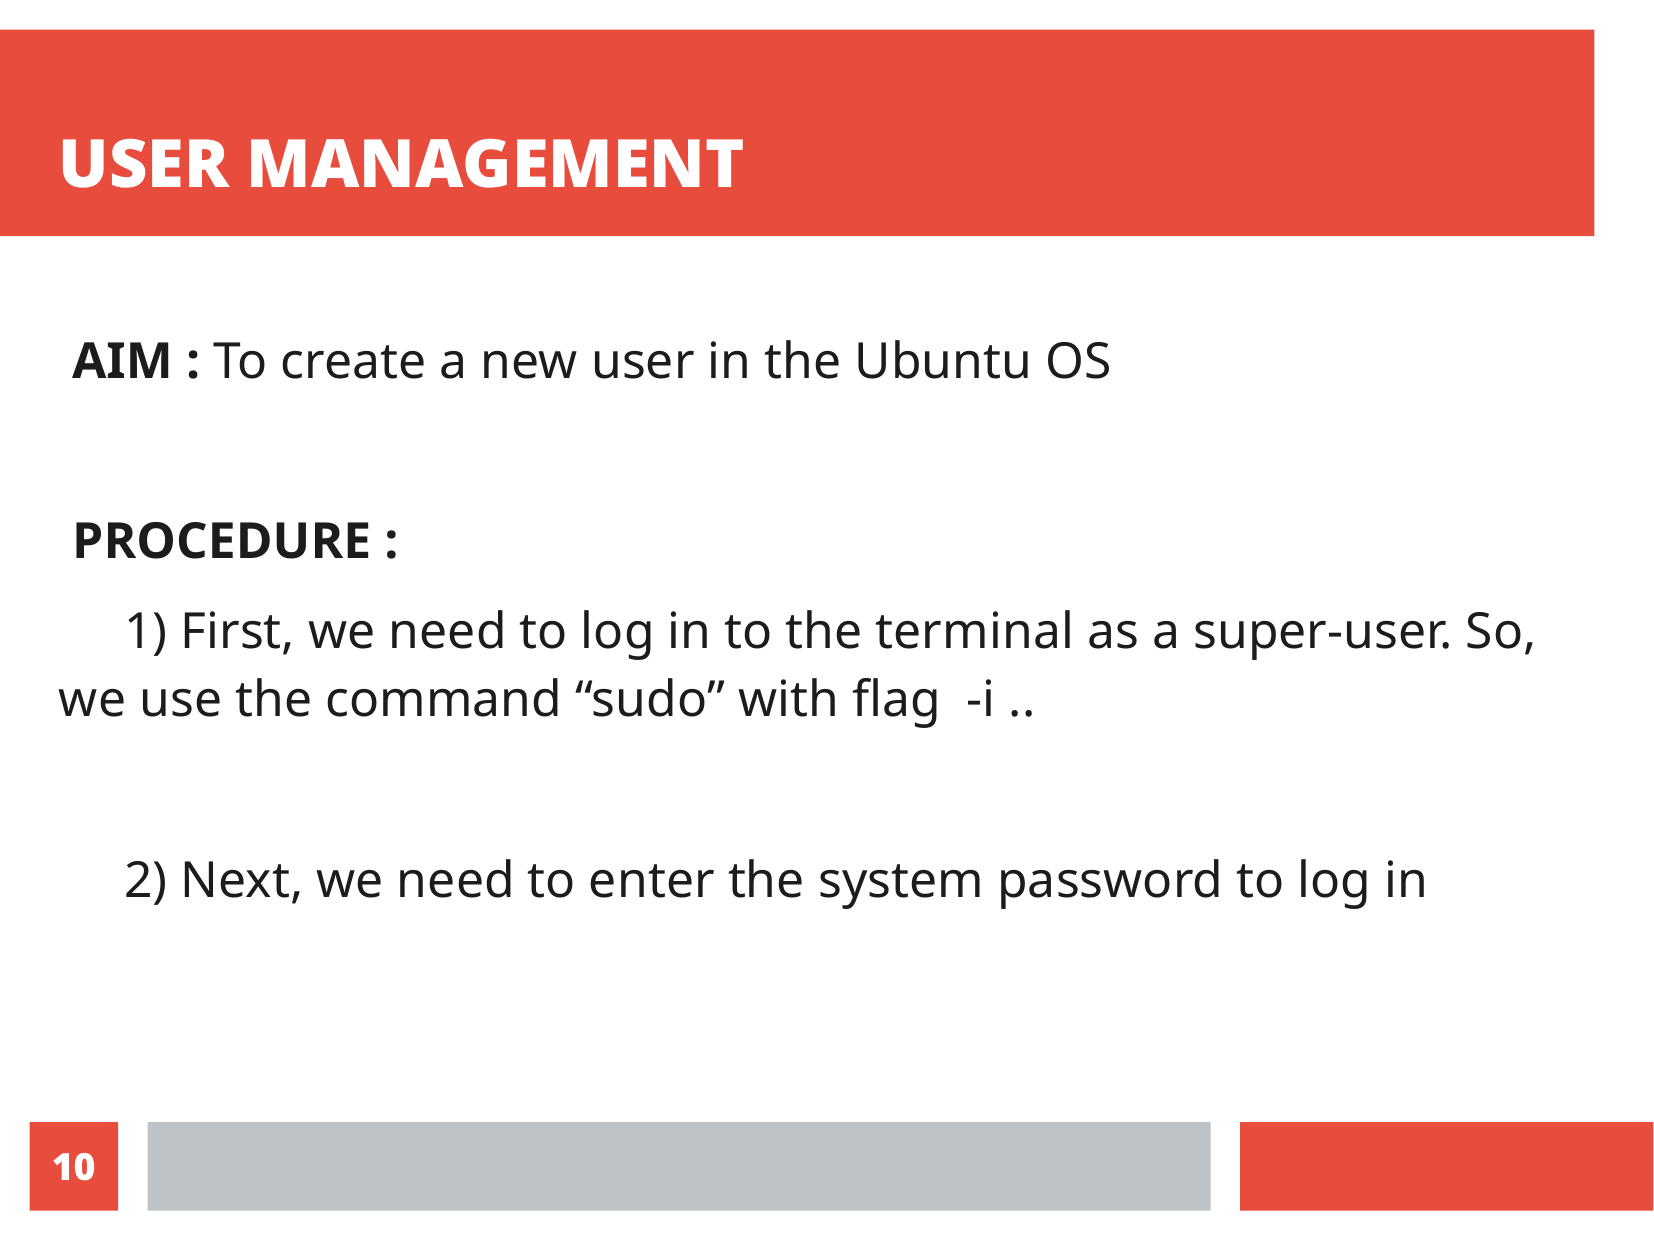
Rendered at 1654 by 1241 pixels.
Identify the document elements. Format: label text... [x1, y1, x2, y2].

list AIM : To create a new user in the Ubuntu OS PROCEDURE : 1) First, we need to log in to the terminal as a super-user. So, we use the command “sudo” with flag -i .. 2) Next, we need to enter the system password to log in [59, 324, 1565, 1093]
title USER MANAGEMENT [59, 59, 1595, 207]
